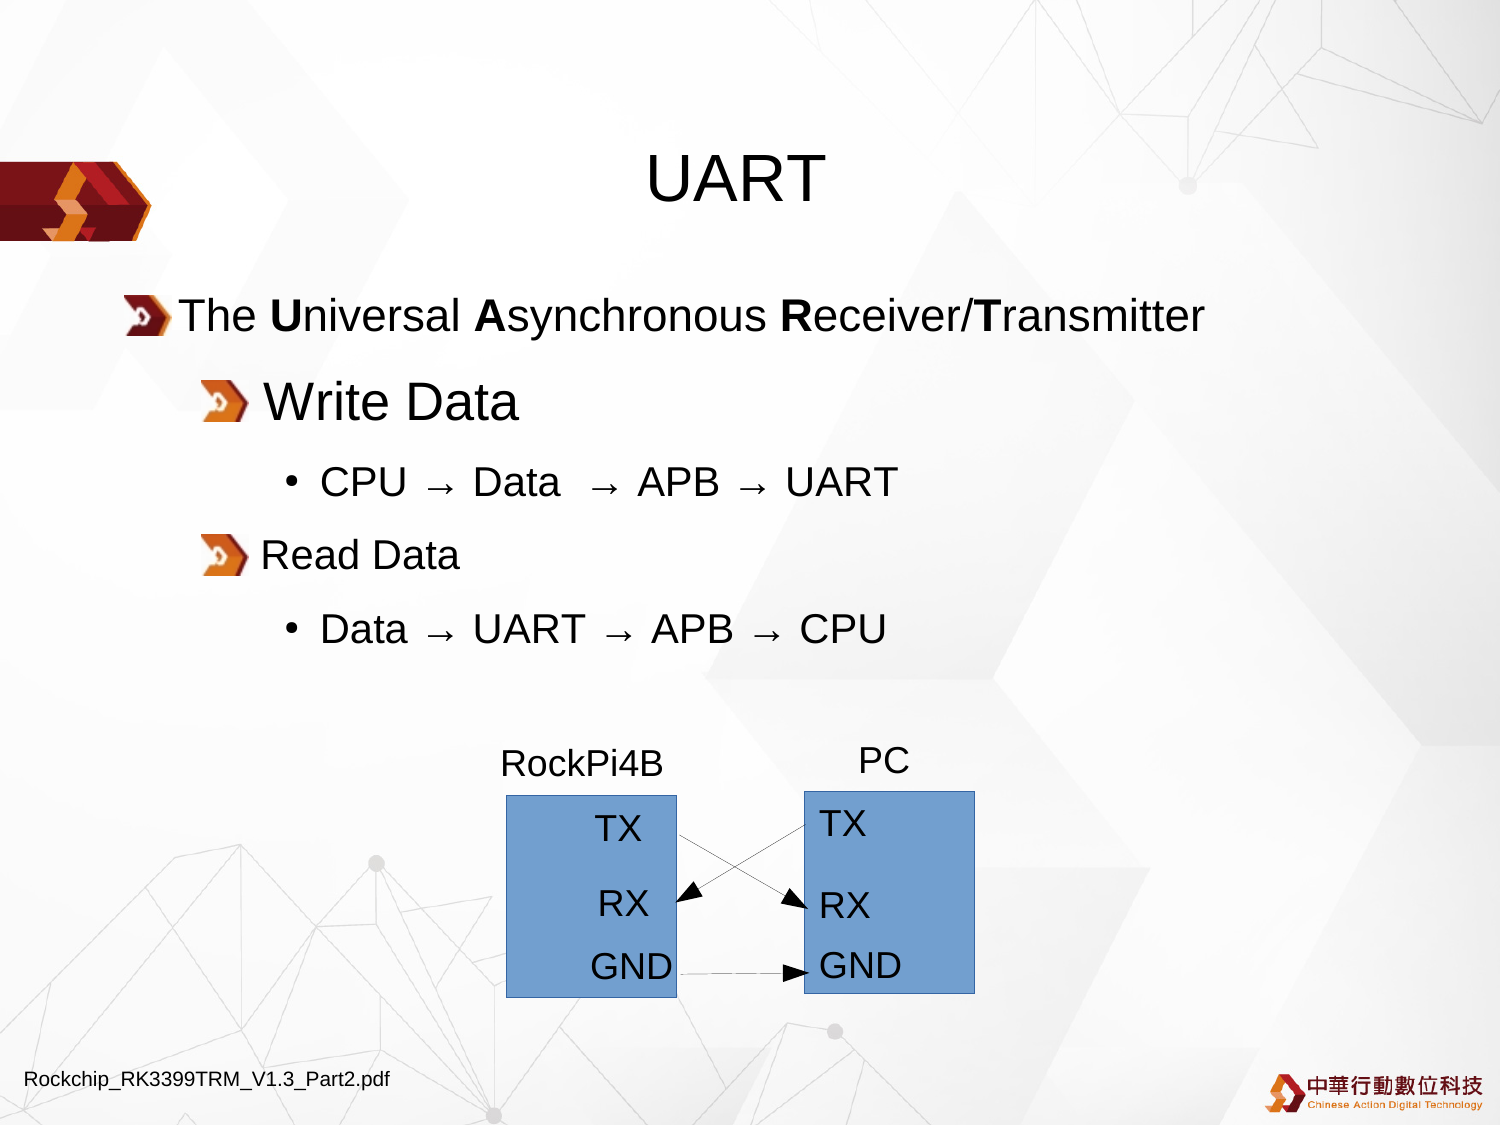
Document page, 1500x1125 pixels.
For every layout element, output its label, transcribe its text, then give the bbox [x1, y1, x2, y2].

text_box RX [582, 871, 669, 932]
list The Universal Asynchronous Receiver/Transmitter Write Data CPU → Data → APB → UART Read Data Data → UART → APB → CPU [107, 290, 1425, 680]
text_box [506, 795, 677, 998]
text_box PC [843, 728, 1055, 791]
text_box RX [804, 873, 891, 933]
text_box GND [575, 934, 695, 995]
title UART [107, 101, 1367, 255]
picture [0, 0, 1500, 1125]
text_box TX [804, 791, 886, 852]
text_box TX [579, 797, 661, 857]
text_box Rockchip_RK3399TRM_V1.3_Part2.pdf [8, 1057, 700, 1118]
text_box GND [804, 933, 924, 994]
text_box RockPi4B [485, 731, 697, 795]
text_box [804, 791, 975, 994]
